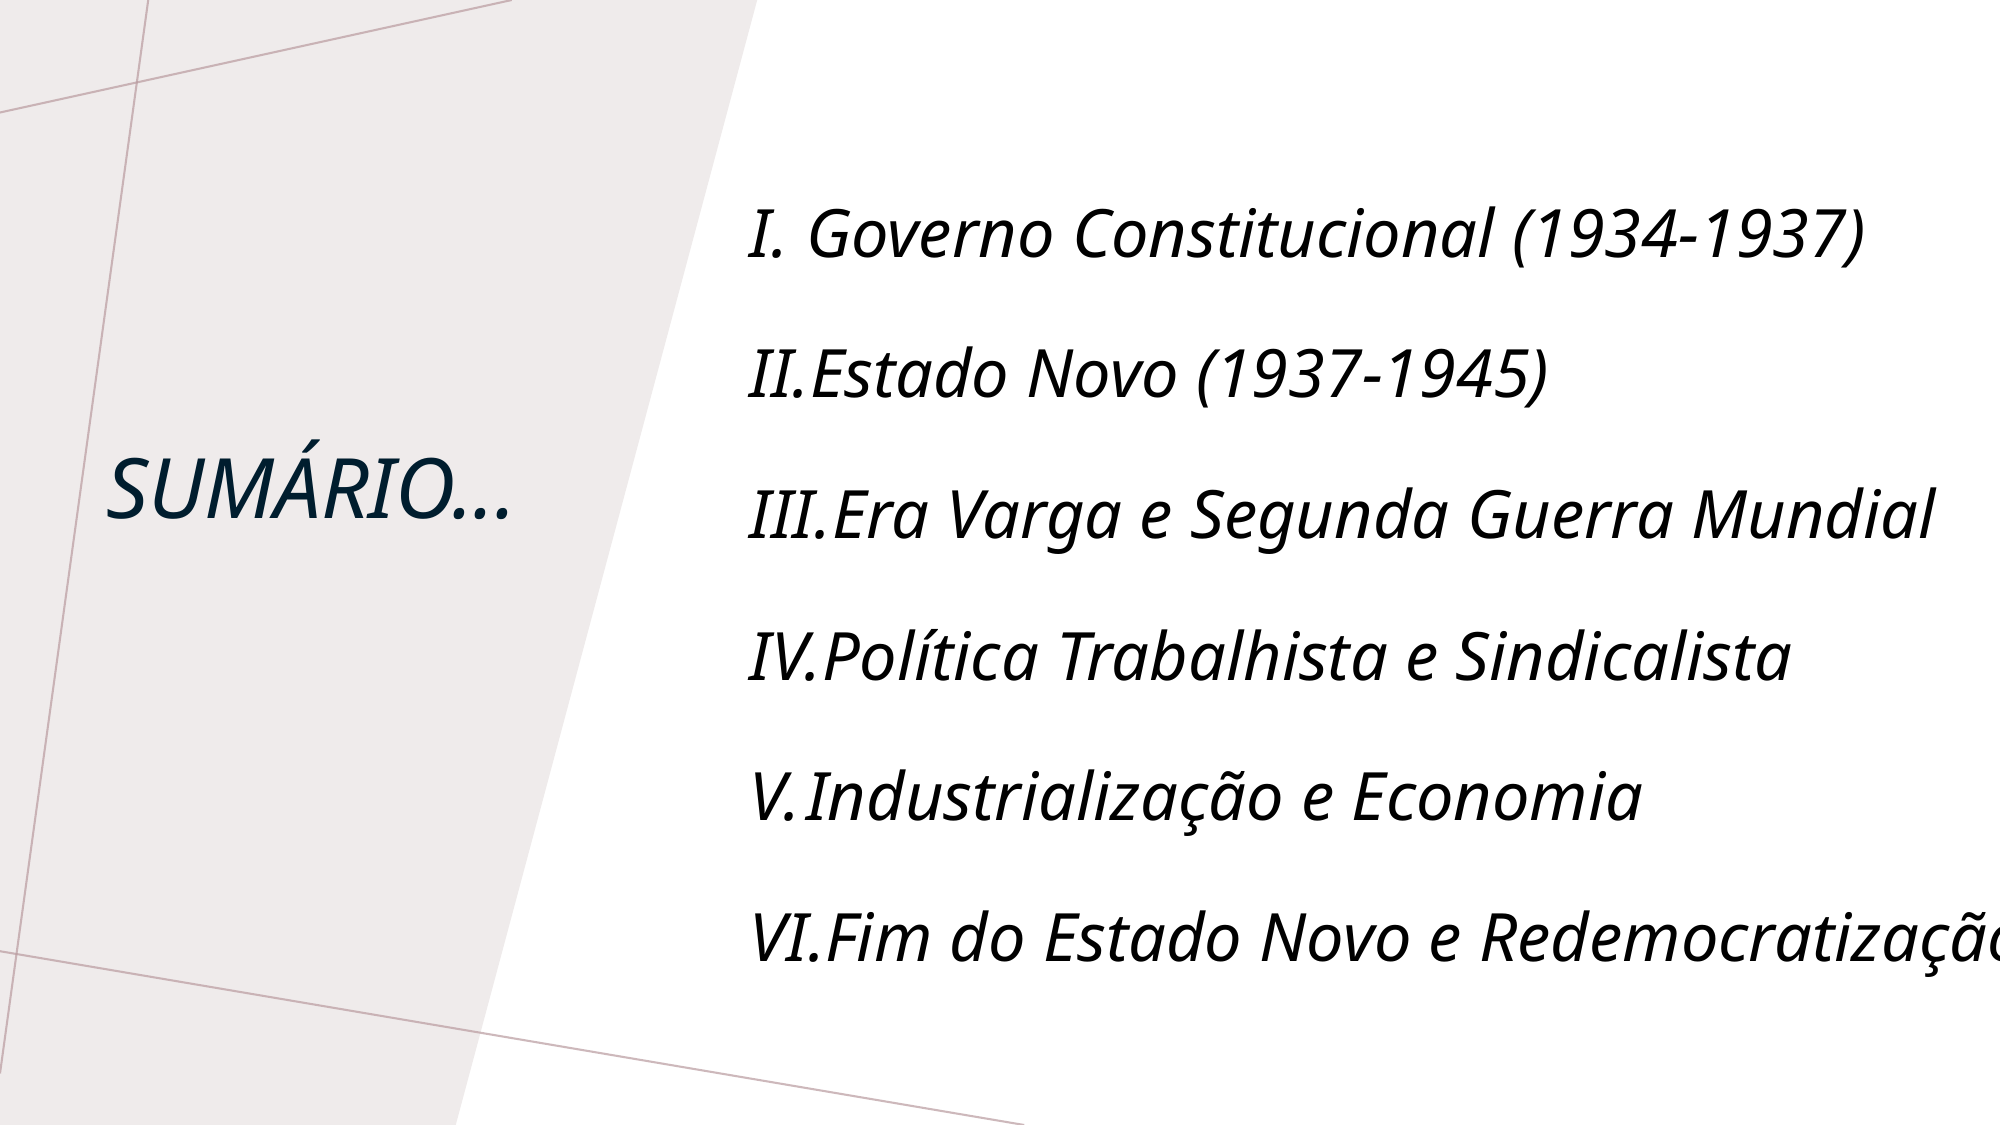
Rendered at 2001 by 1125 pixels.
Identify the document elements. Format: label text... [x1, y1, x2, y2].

list Governo Constitucional (1934-1937) Estado Novo (1937-1945) Era Varga e Segunda Guerra Mundial Política Trabalhista e Sindicalista Industrialização e Economia Fim do Estado Novo e Redemocratização [734, 0, 2000, 1125]
title SUMÁRIO... [91, 83, 734, 900]
